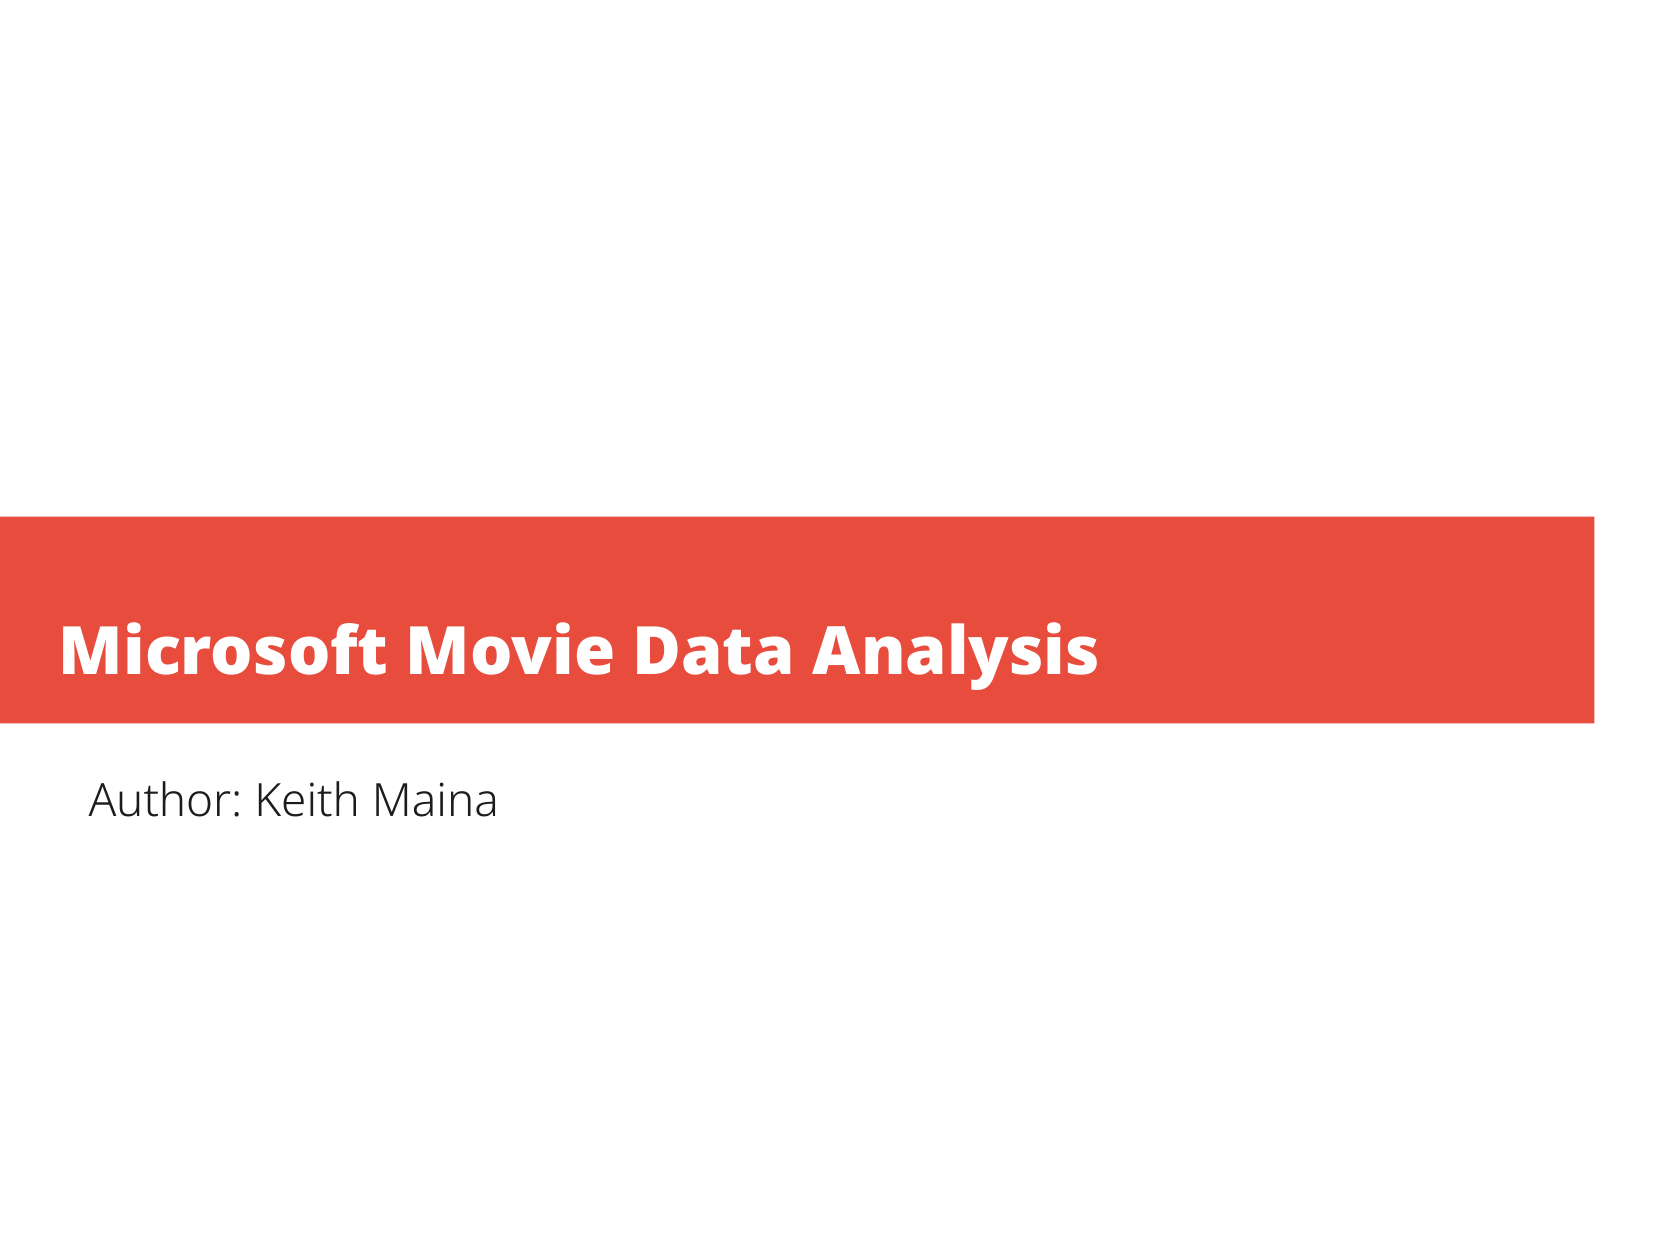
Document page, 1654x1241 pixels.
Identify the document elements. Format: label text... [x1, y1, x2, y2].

subtitle Author: Keith Maina [88, 767, 1595, 886]
title Microsoft Movie Data Analysis [59, 546, 1595, 694]
